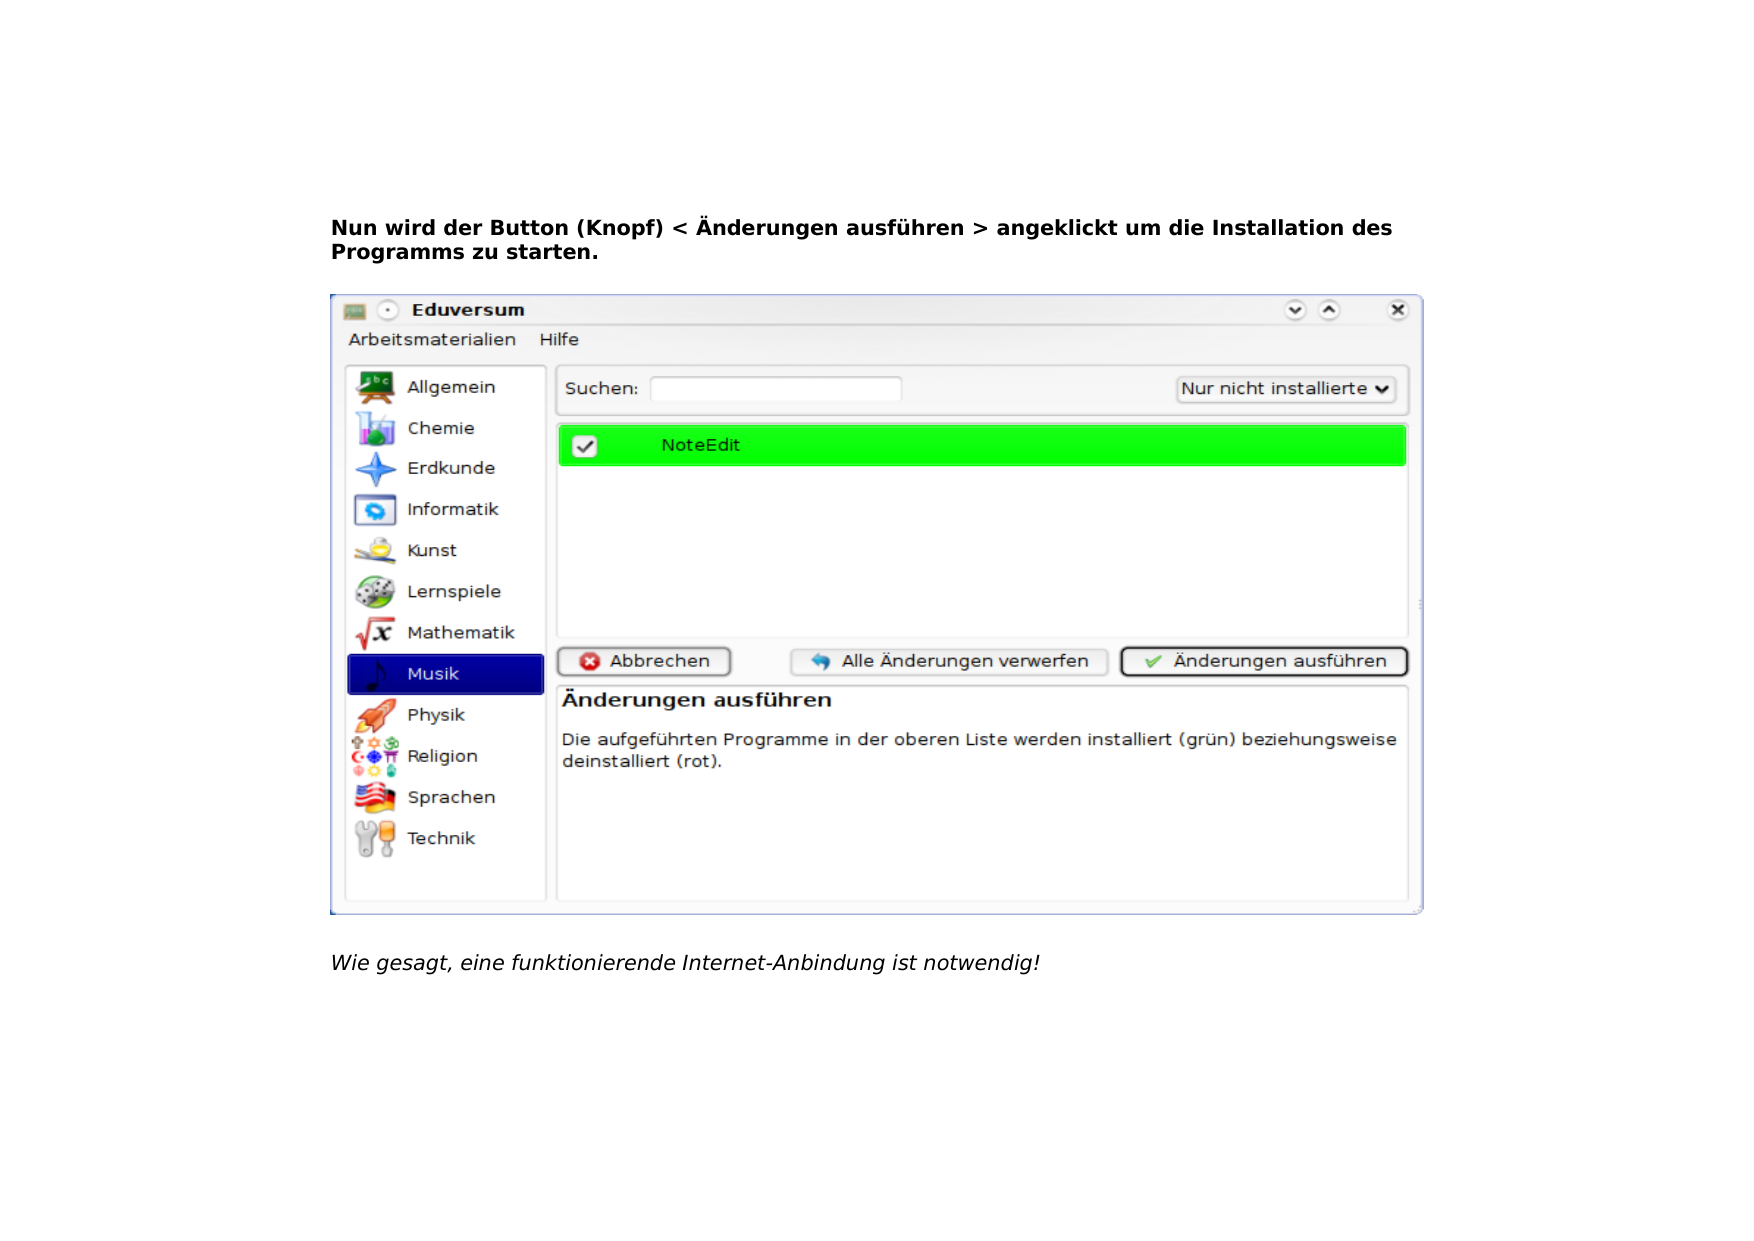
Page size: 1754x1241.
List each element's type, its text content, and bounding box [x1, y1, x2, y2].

text_box Nun wird der Button (Knopf) < Änderungen ausführen > angeklickt um die Installation des Programms zu starten. [330, 216, 1424, 265]
picture [330, 294, 1424, 915]
text_box Wie gesagt, eine funktionierende Internet-Anbindung ist notwendig! [330, 951, 1424, 976]
